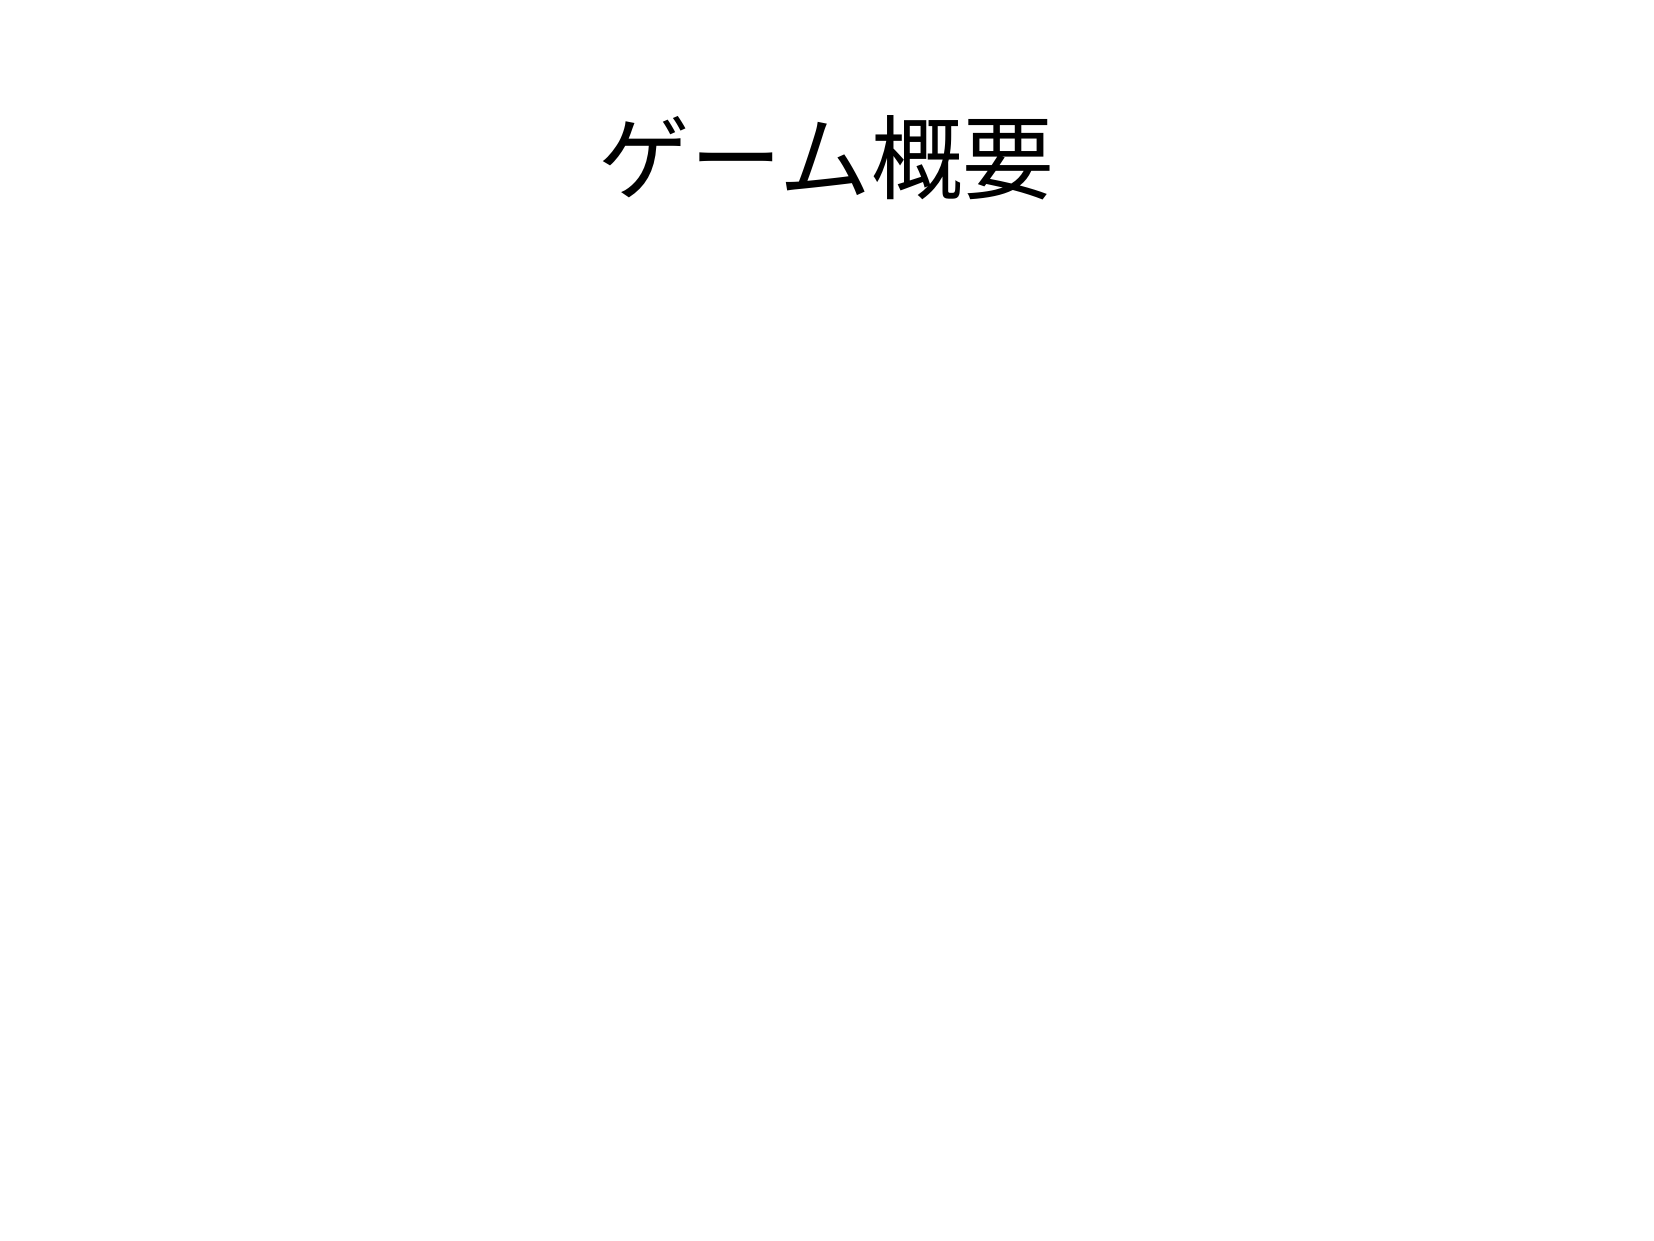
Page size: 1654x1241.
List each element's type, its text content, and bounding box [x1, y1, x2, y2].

title ゲーム概要 [82, 49, 1571, 257]
